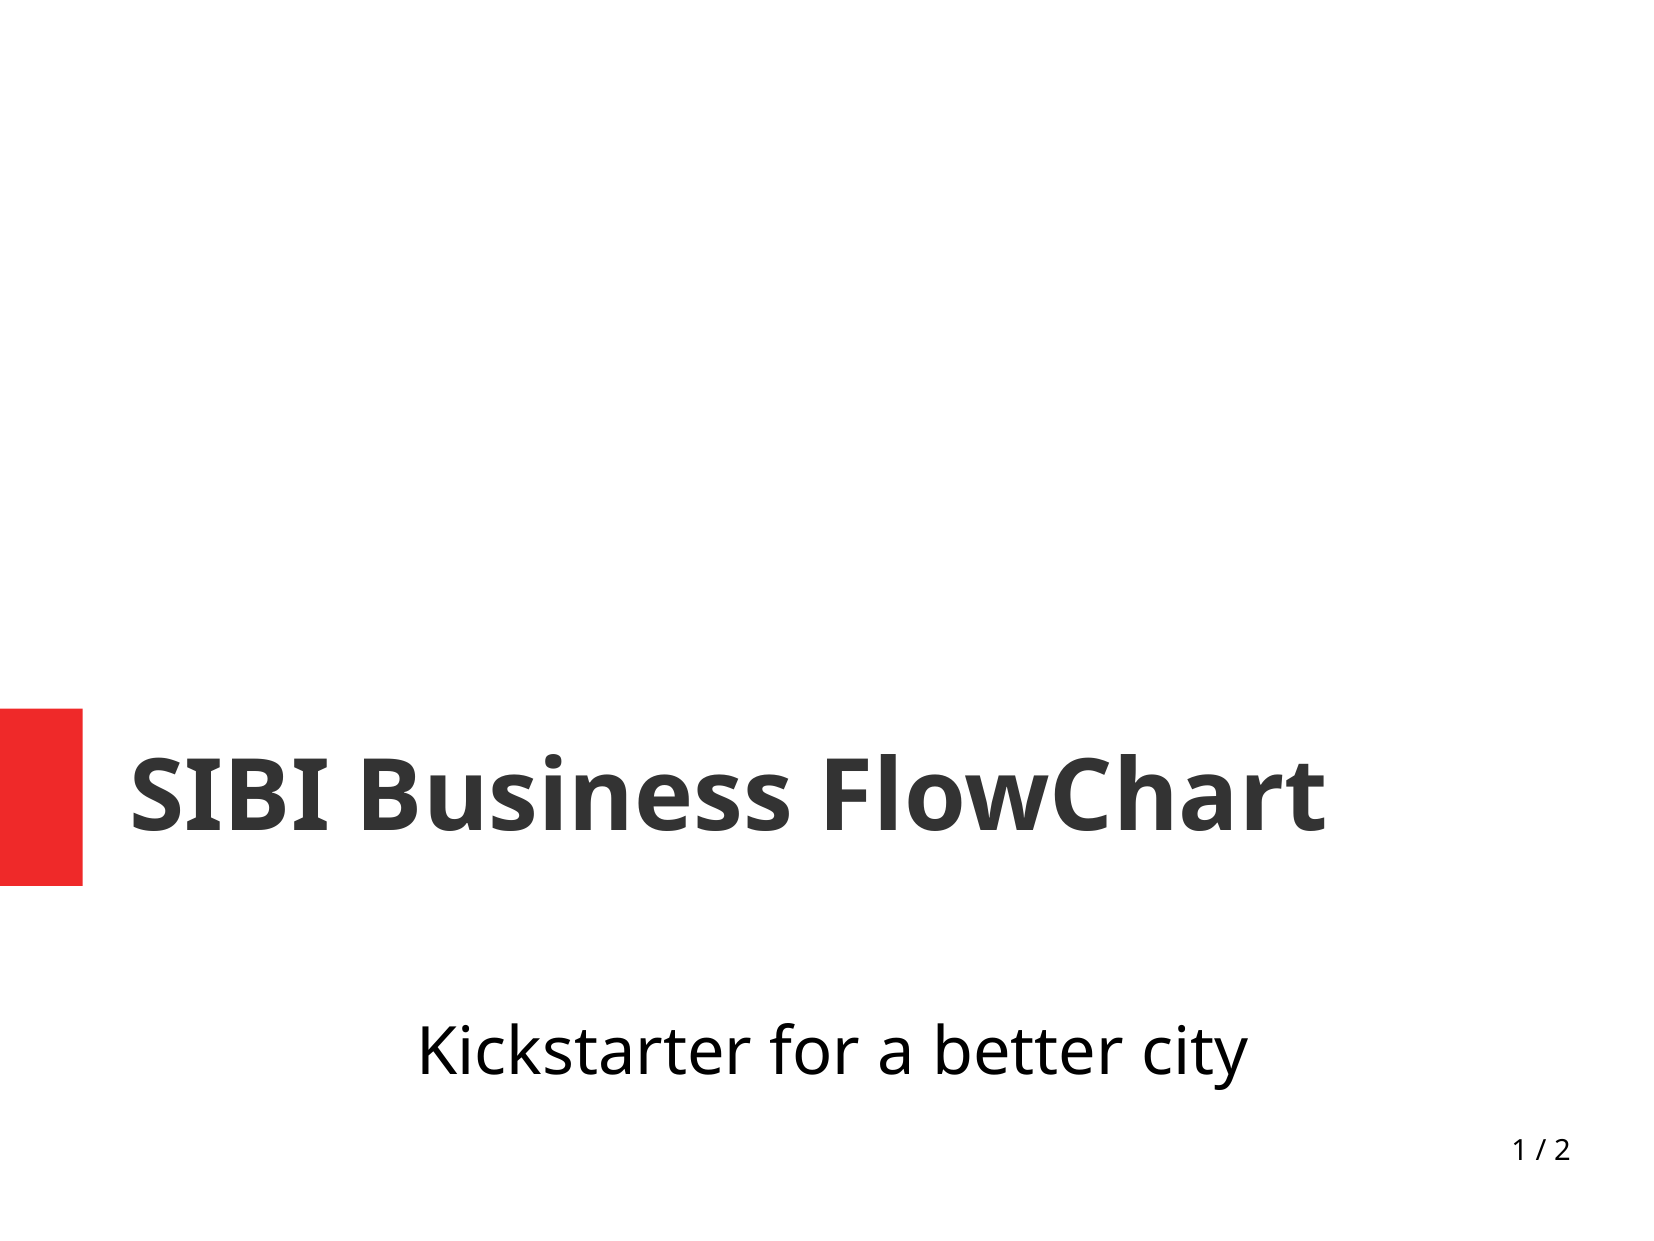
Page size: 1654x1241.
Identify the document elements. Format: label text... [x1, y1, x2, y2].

title SIBI Business FlowChart [129, 655, 1536, 928]
subtitle Kickstarter for a better city [129, 968, 1536, 1130]
